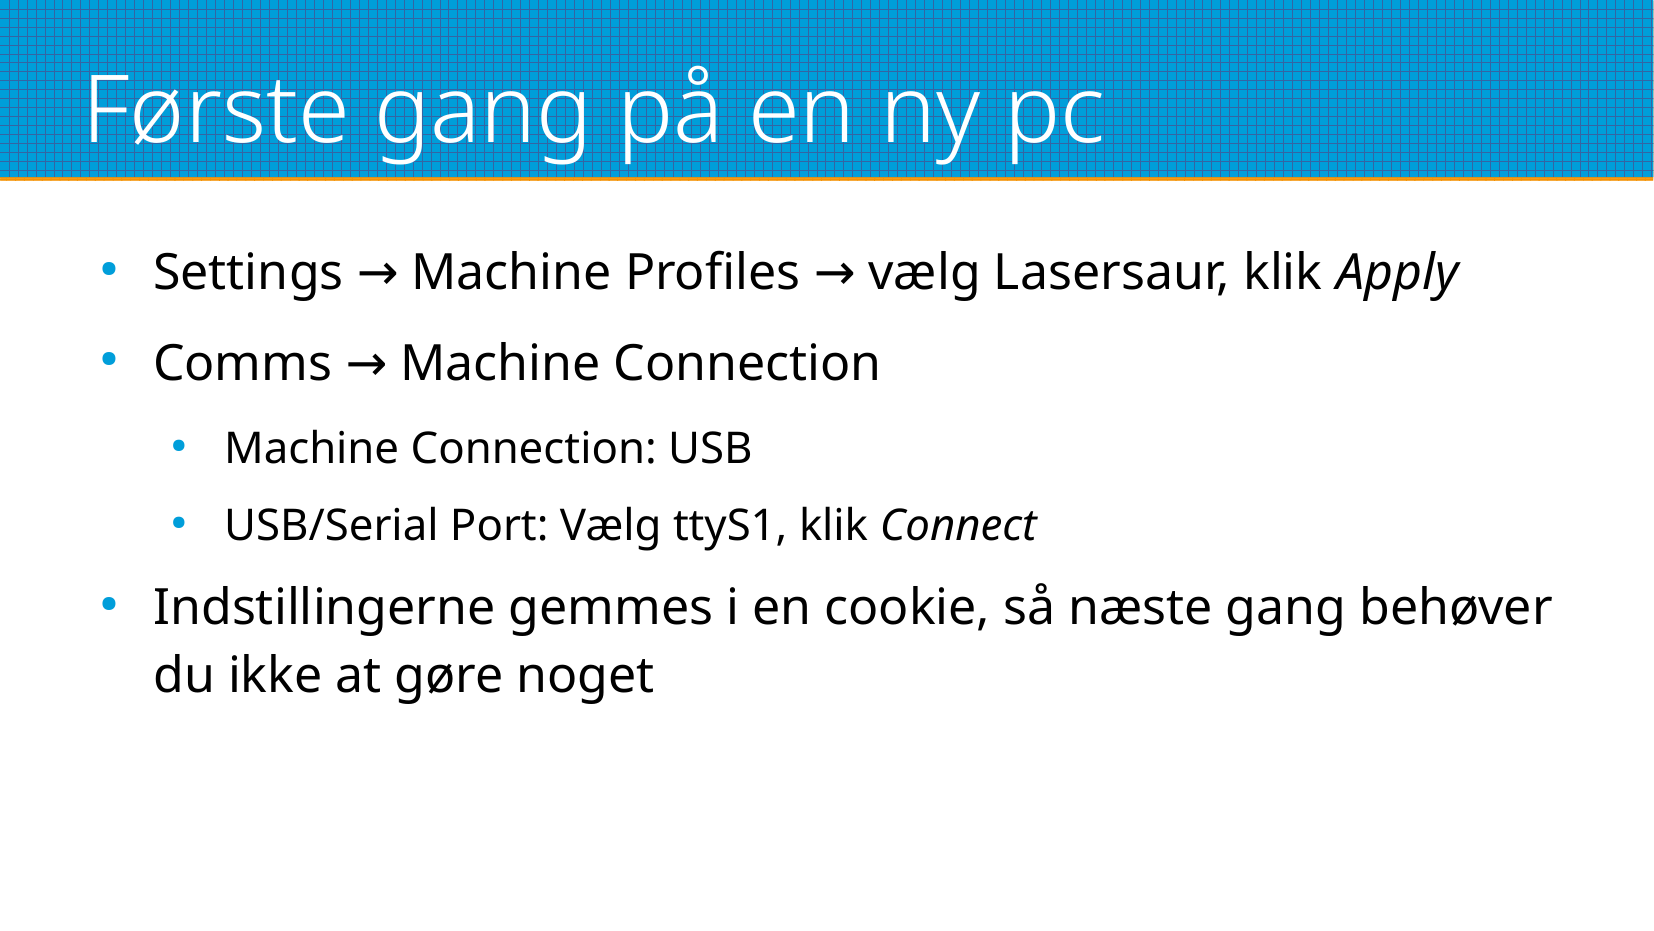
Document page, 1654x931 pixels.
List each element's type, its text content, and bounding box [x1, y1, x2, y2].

list Settings → Machine Profiles → vælg Lasersaur, klik Apply Comms → Machine Connection Machine Connection: USB USB/Serial Port: Vælg ttyS1, klik Connect Indstillingerne gemmes i en cookie, så næste gang behøver du ikke at gøre noget [82, 236, 1563, 811]
title Første gang på en ny pc [82, 14, 1571, 171]
